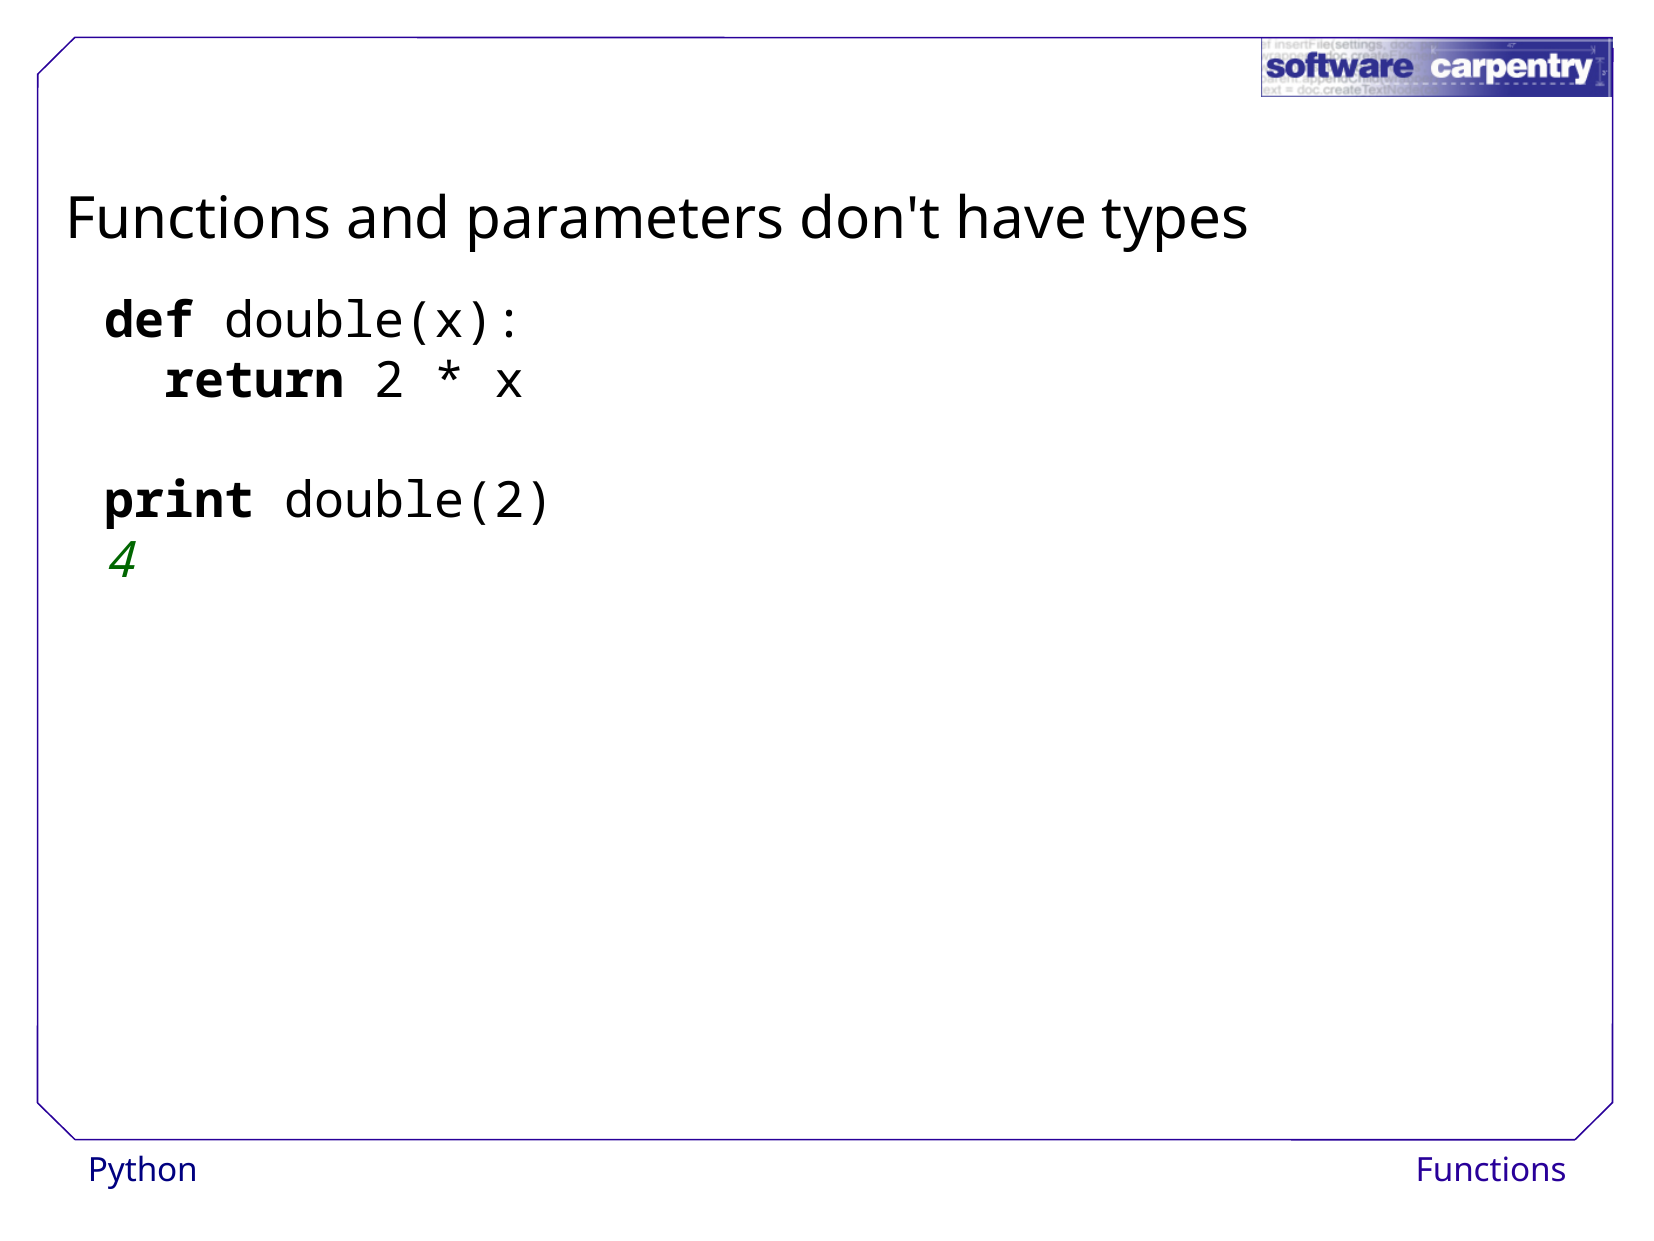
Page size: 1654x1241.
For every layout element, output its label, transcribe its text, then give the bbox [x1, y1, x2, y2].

text_box Functions and parameters don't have types [50, 138, 1415, 259]
text_box def double(x): return 2 * x print double(2) 4 [89, 279, 629, 753]
picture [1261, 39, 1613, 97]
